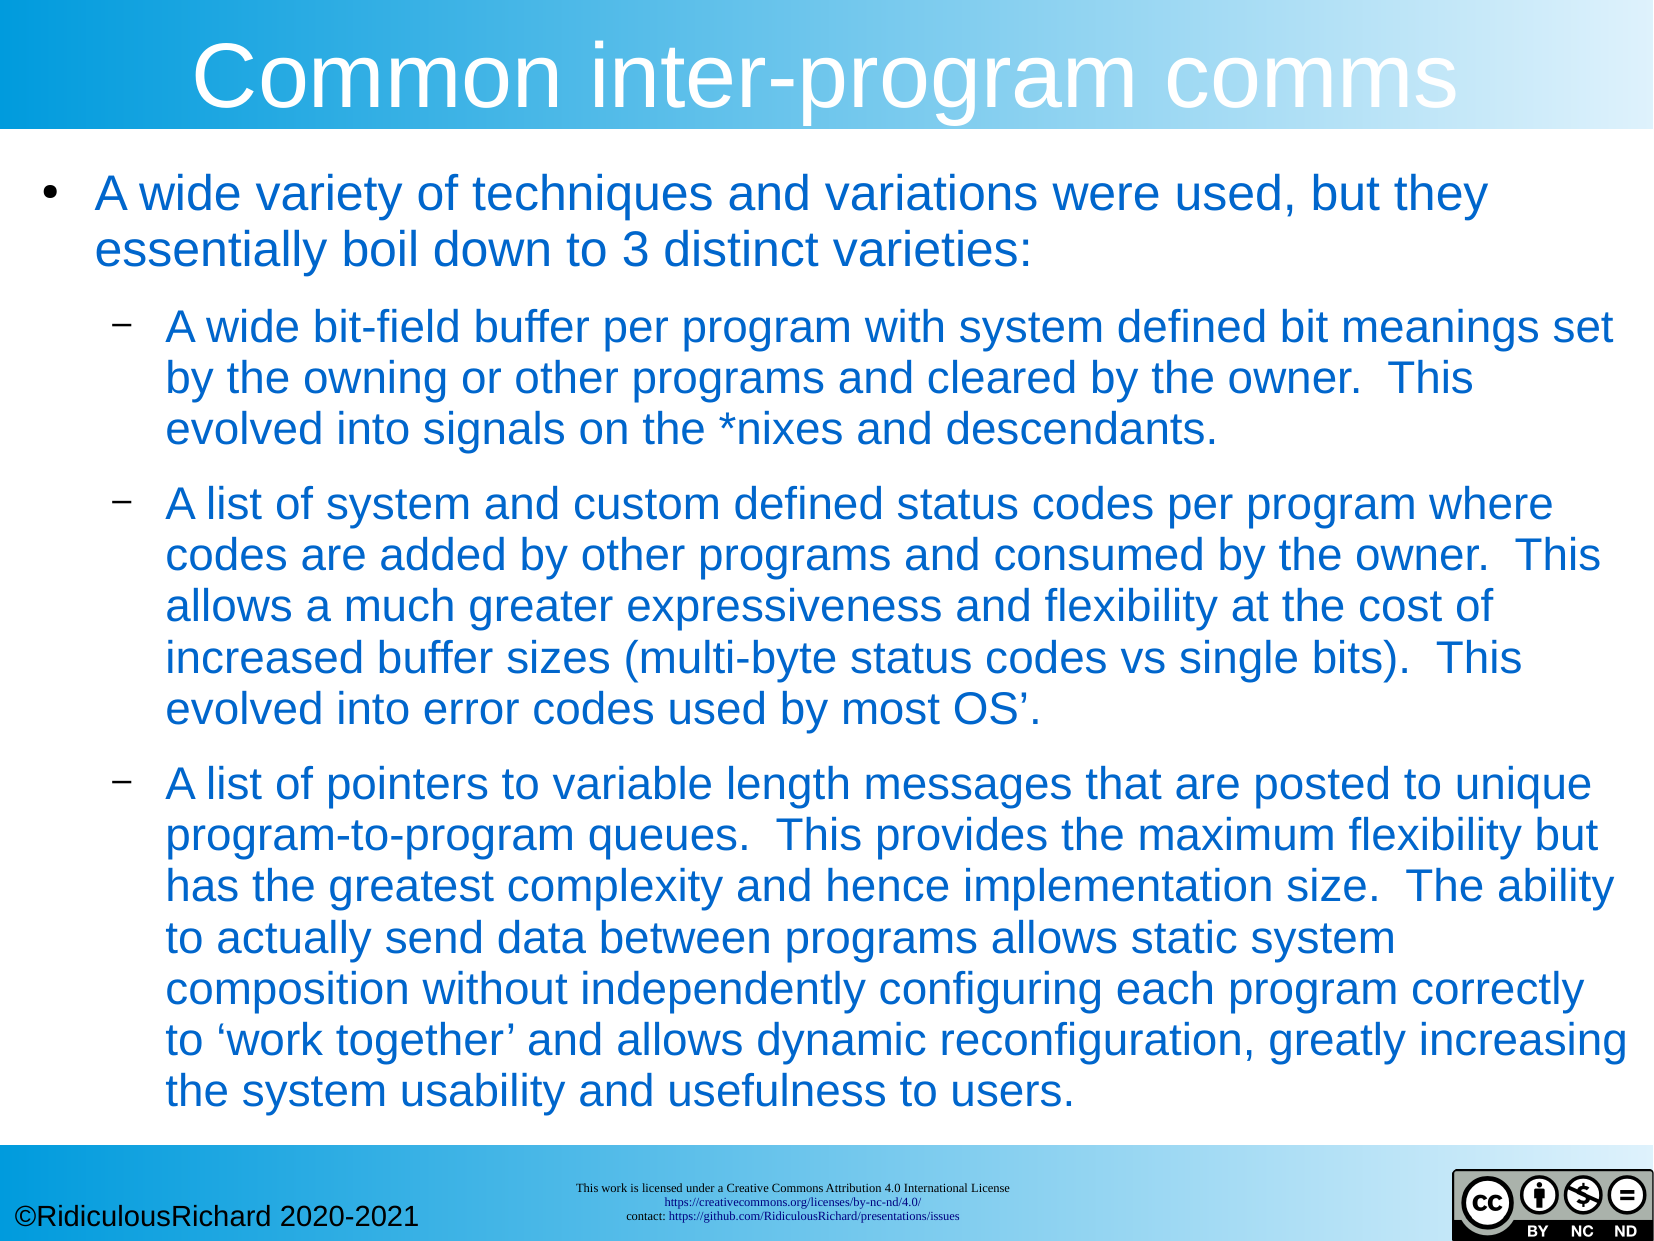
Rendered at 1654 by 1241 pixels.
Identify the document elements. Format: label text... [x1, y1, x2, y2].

list A wide variety of techniques and variations were used, but they essentially boil down to 3 distinct varieties: A wide bit-field buffer per program with system defined bit meanings set by the owning or other programs and cleared by the owner. This evolved into signals on the *nixes and descendants. A list of system and custom defined status codes per program where codes are added by other programs and consumed by the owner. This allows a much greater expressiveness and flexibility at the cost of increased buffer sizes (multi-byte status codes vs single bits). This evolved into error codes used by most OS’. A list of pointers to variable length messages that are posted to unique program-to-program queues. This provides the maximum flexibility but has the greatest complexity and hence implementation size. The ability to actually send data between programs allows static system composition without independently configuring each program correctly to ‘work together’ and allows dynamic reconfiguration, greatly increasing the system usability and usefulness to users. [23, 165, 1630, 1123]
picture [138, 1146, 142, 1241]
picture [1452, 1169, 1654, 1241]
title Common inter-program comms [47, 0, 1607, 165]
